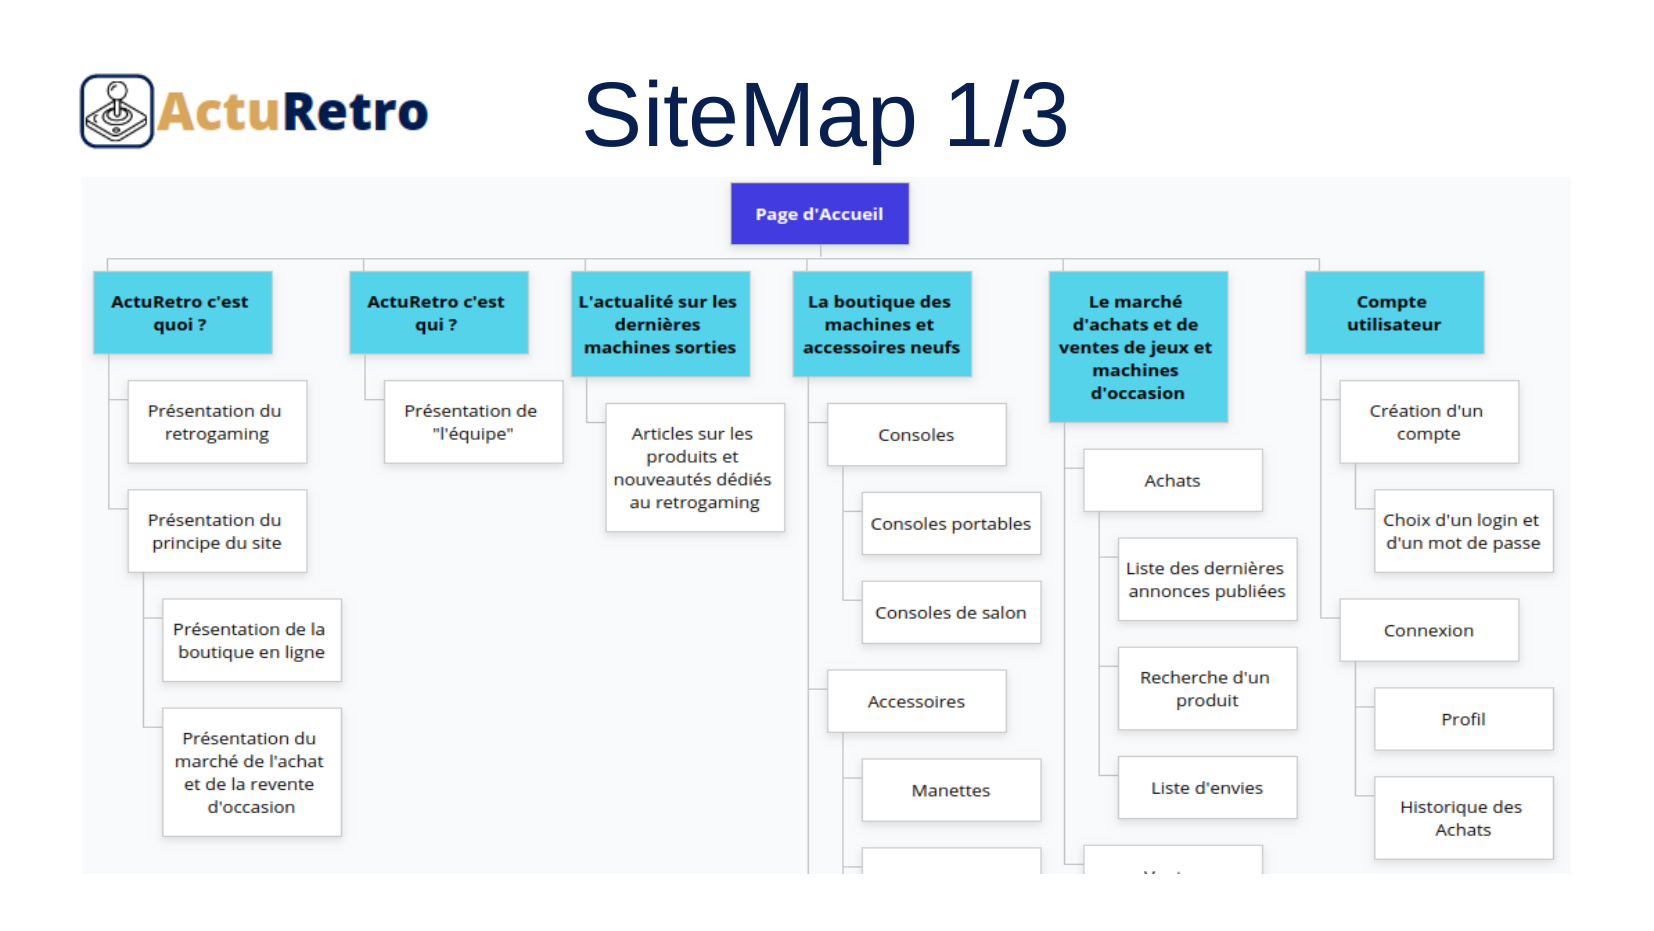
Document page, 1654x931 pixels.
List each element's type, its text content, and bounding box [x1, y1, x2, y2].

picture [75, 69, 434, 154]
title SiteMap 1/3 [82, 37, 1571, 177]
picture [82, 177, 1571, 875]
